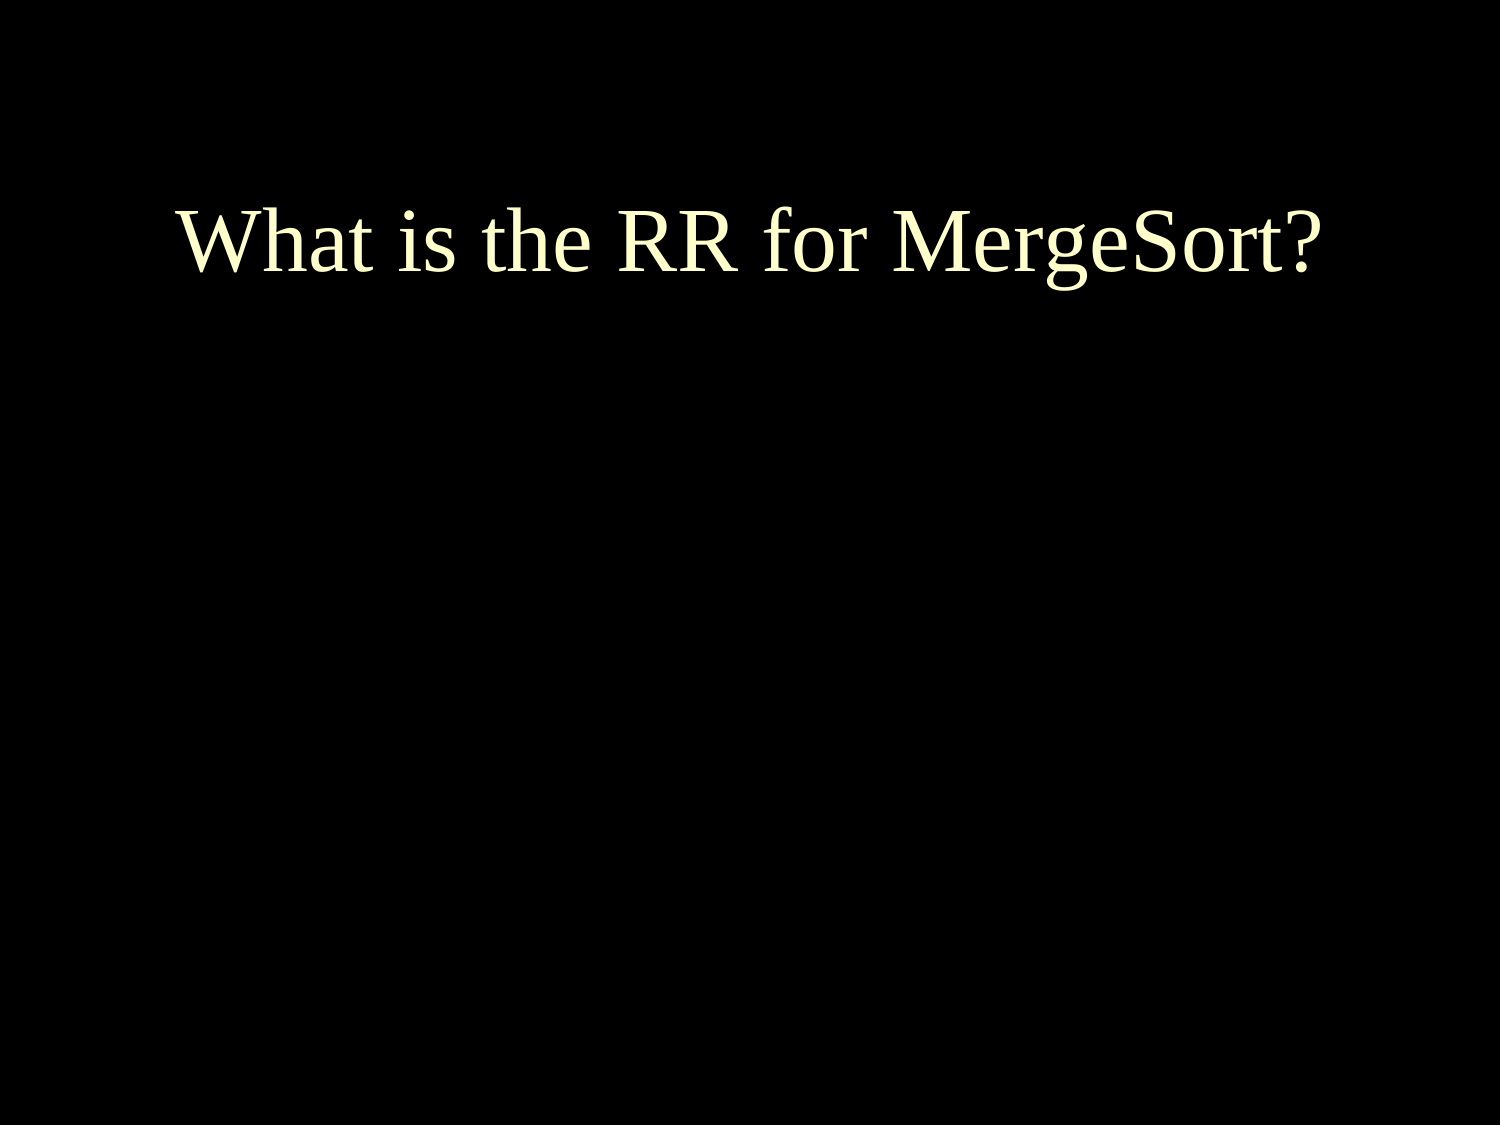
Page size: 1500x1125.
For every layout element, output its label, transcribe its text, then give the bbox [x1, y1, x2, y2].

title What is the RR for MergeSort? [22, 145, 1480, 336]
